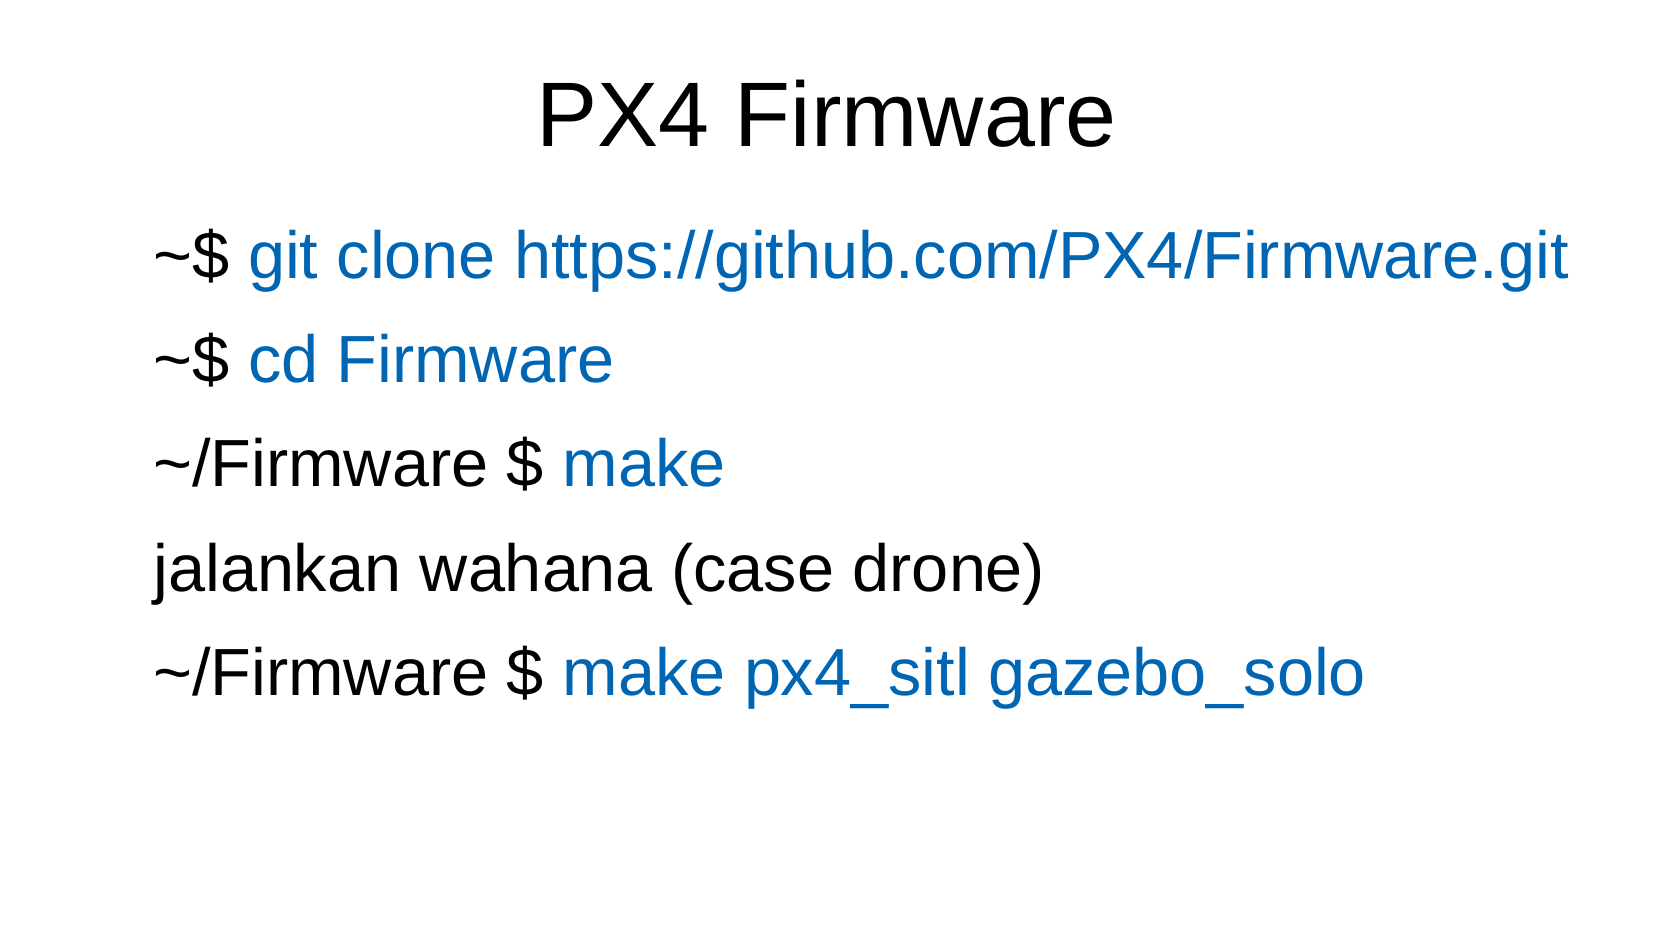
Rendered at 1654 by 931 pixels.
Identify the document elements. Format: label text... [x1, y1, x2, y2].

list ~$ git clone https://github.com/PX4/Firmware.git ~$ cd Firmware ~/Firmware $ make jalankan wahana (case drone) ~/Firmware $ make px4_sitl gazebo_solo [82, 217, 1571, 758]
title PX4 Firmware [82, 37, 1571, 193]
